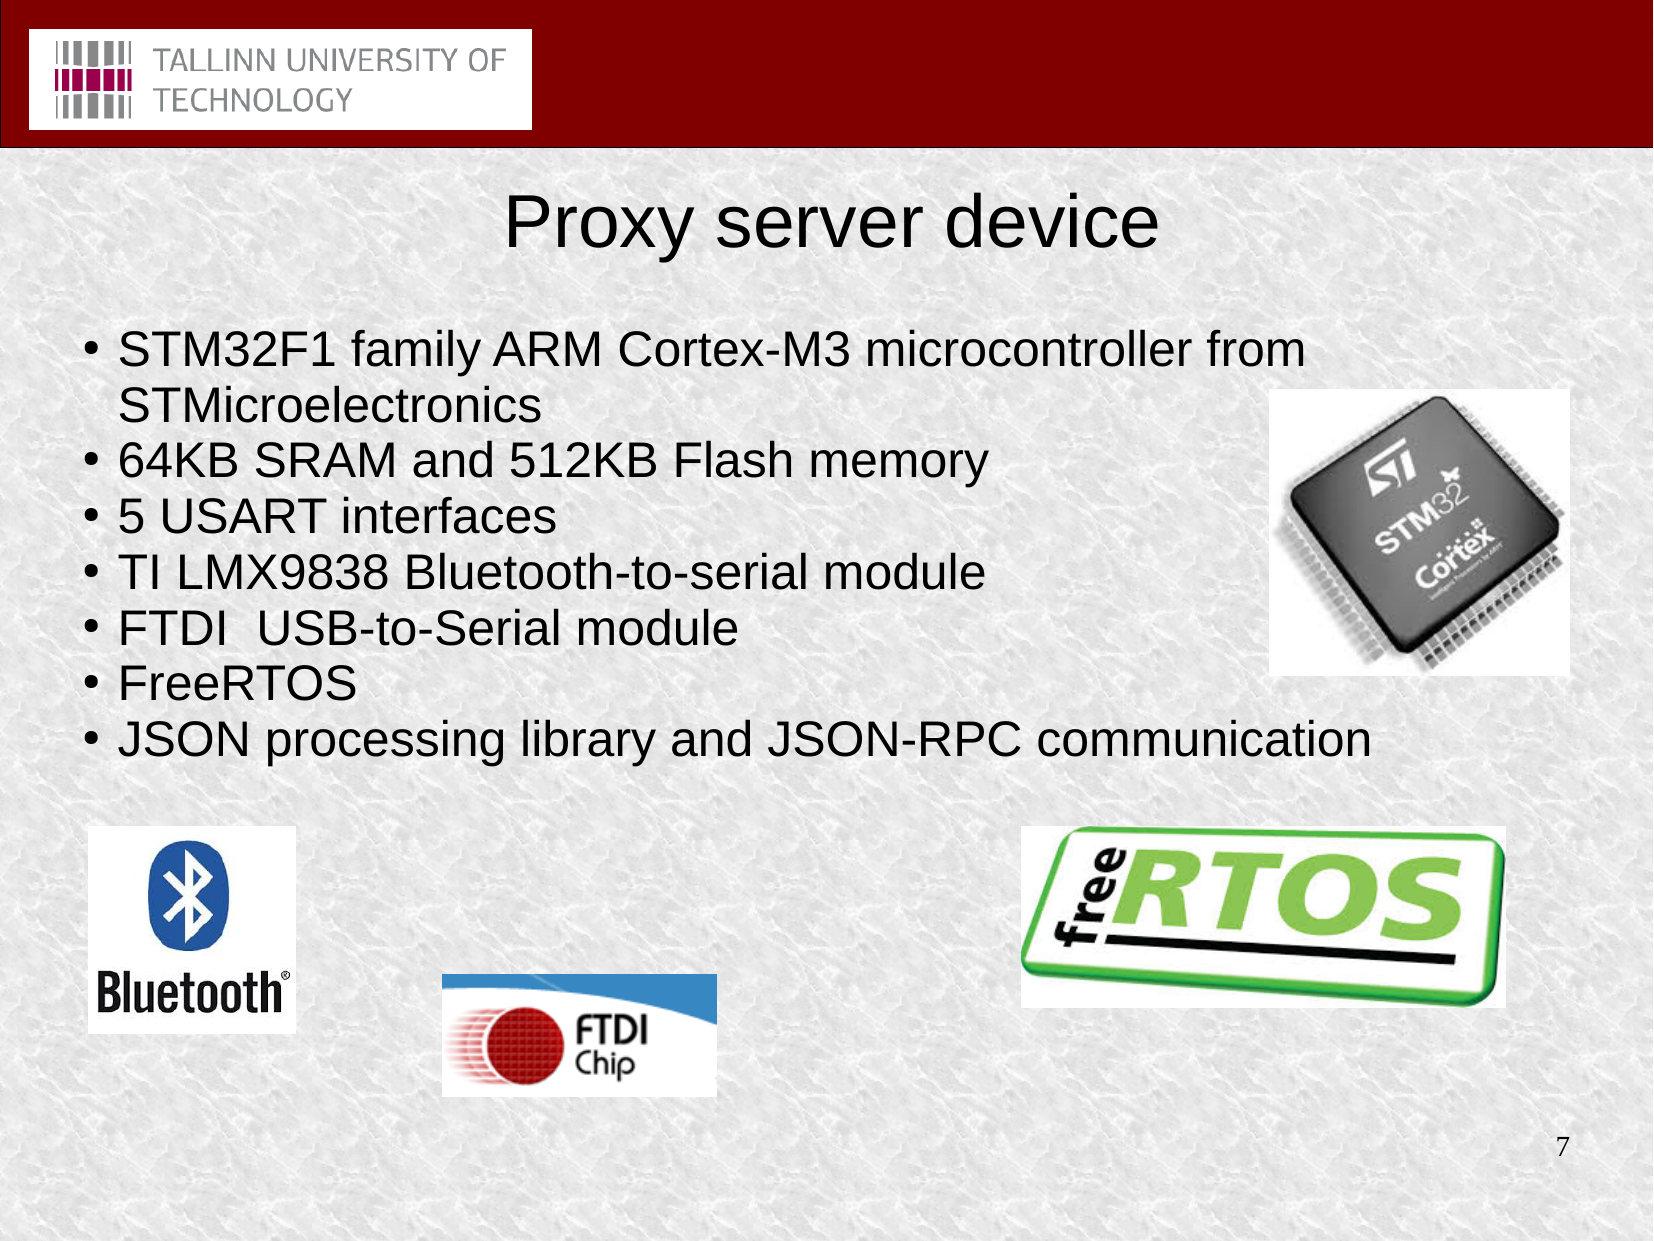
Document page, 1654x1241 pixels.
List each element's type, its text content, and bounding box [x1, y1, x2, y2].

picture [29, 29, 532, 130]
picture [0, 0, 1654, 1241]
title Proxy server device [88, 118, 1577, 326]
text_box STM32F1 family ARM Cortex-M3 microcontroller from STMicroelectronics 64KB SRAM and 512KB Flash memory 5 USART interfaces TI LMX9838 Bluetooth-to-serial module FTDI USB-to-Serial module FreeRTOS JSON processing library and JSON-RPC communication [32, 257, 1388, 887]
text_box [0, 0, 1653, 148]
